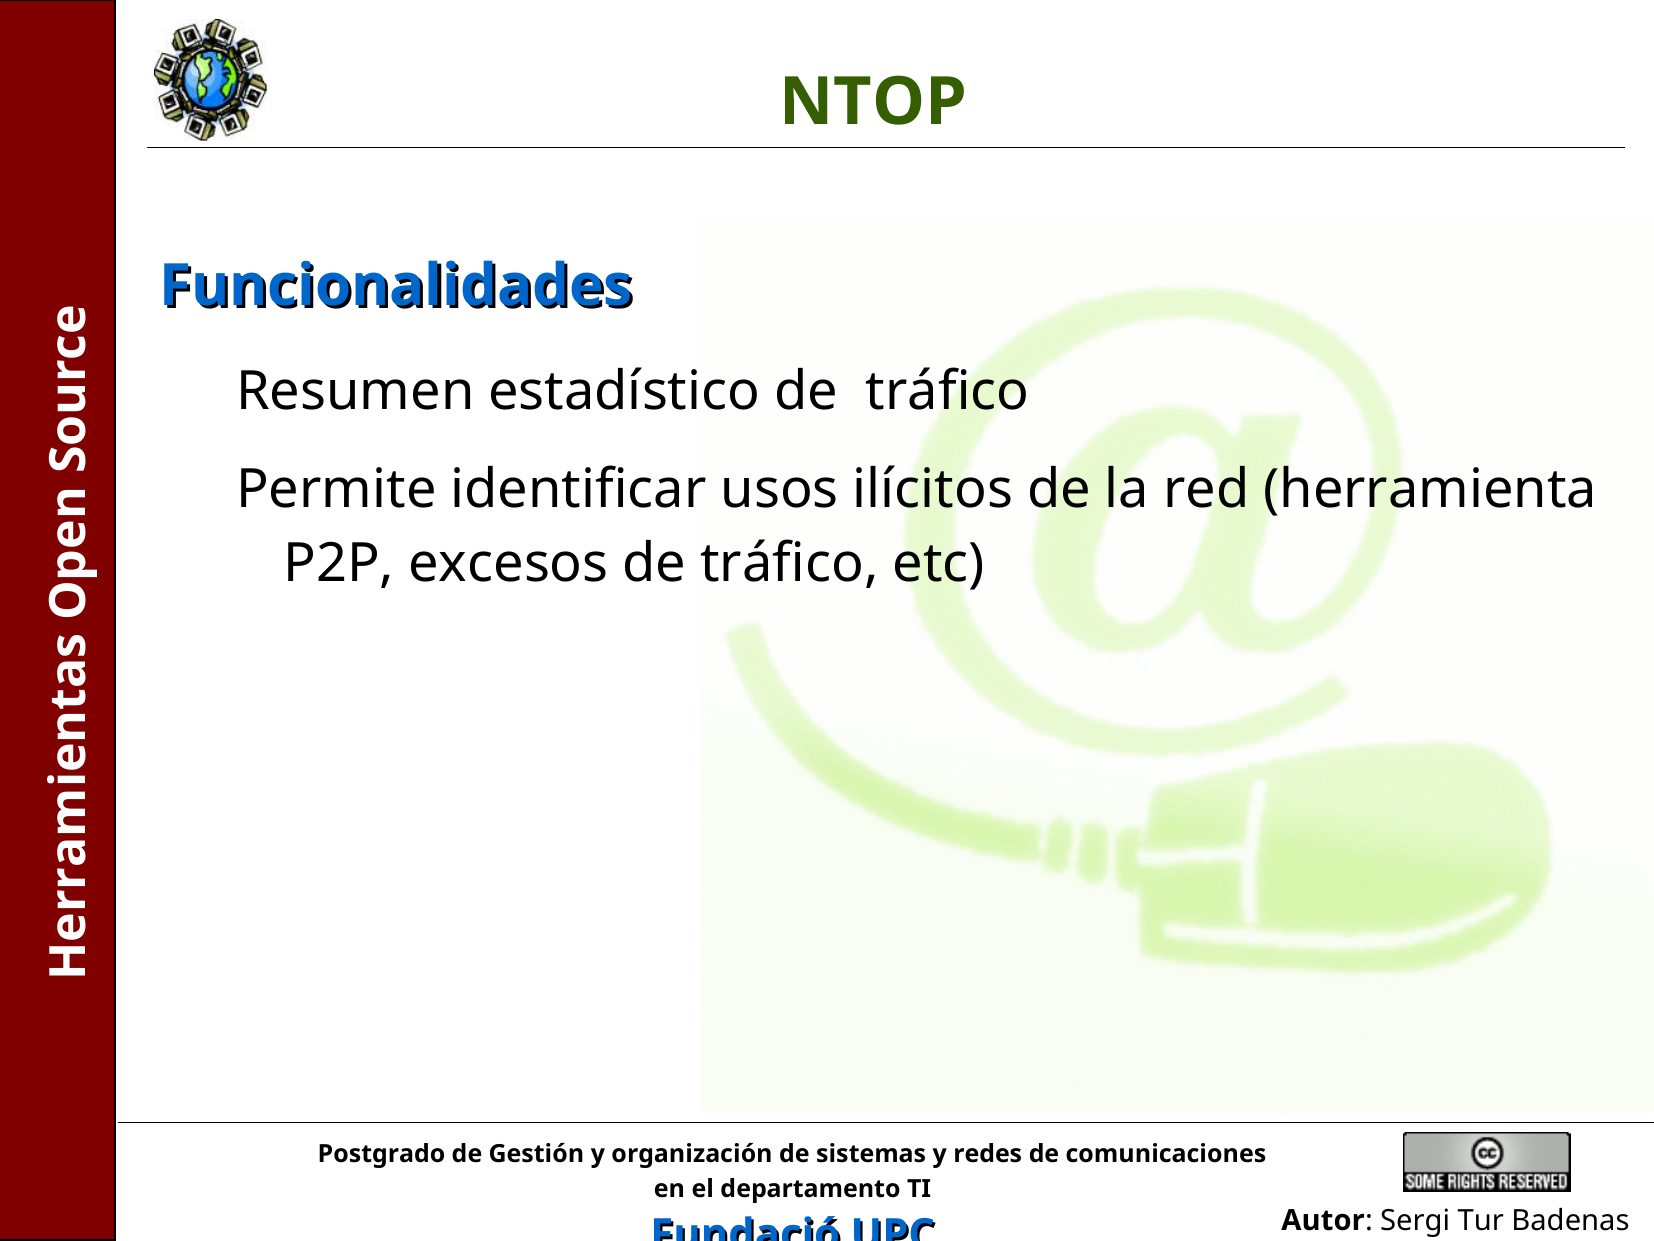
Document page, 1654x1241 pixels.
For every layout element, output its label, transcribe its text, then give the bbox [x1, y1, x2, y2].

title NTOP [129, 56, 1619, 141]
picture [154, 19, 268, 56]
picture [1403, 1132, 1571, 1192]
picture [700, 217, 1654, 1113]
list Funcionalidades Resumen estadístico de tráfico Permite identificar usos ilícitos de la red (herramienta P2P, excesos de tráfico, etc) [141, 242, 1630, 1078]
